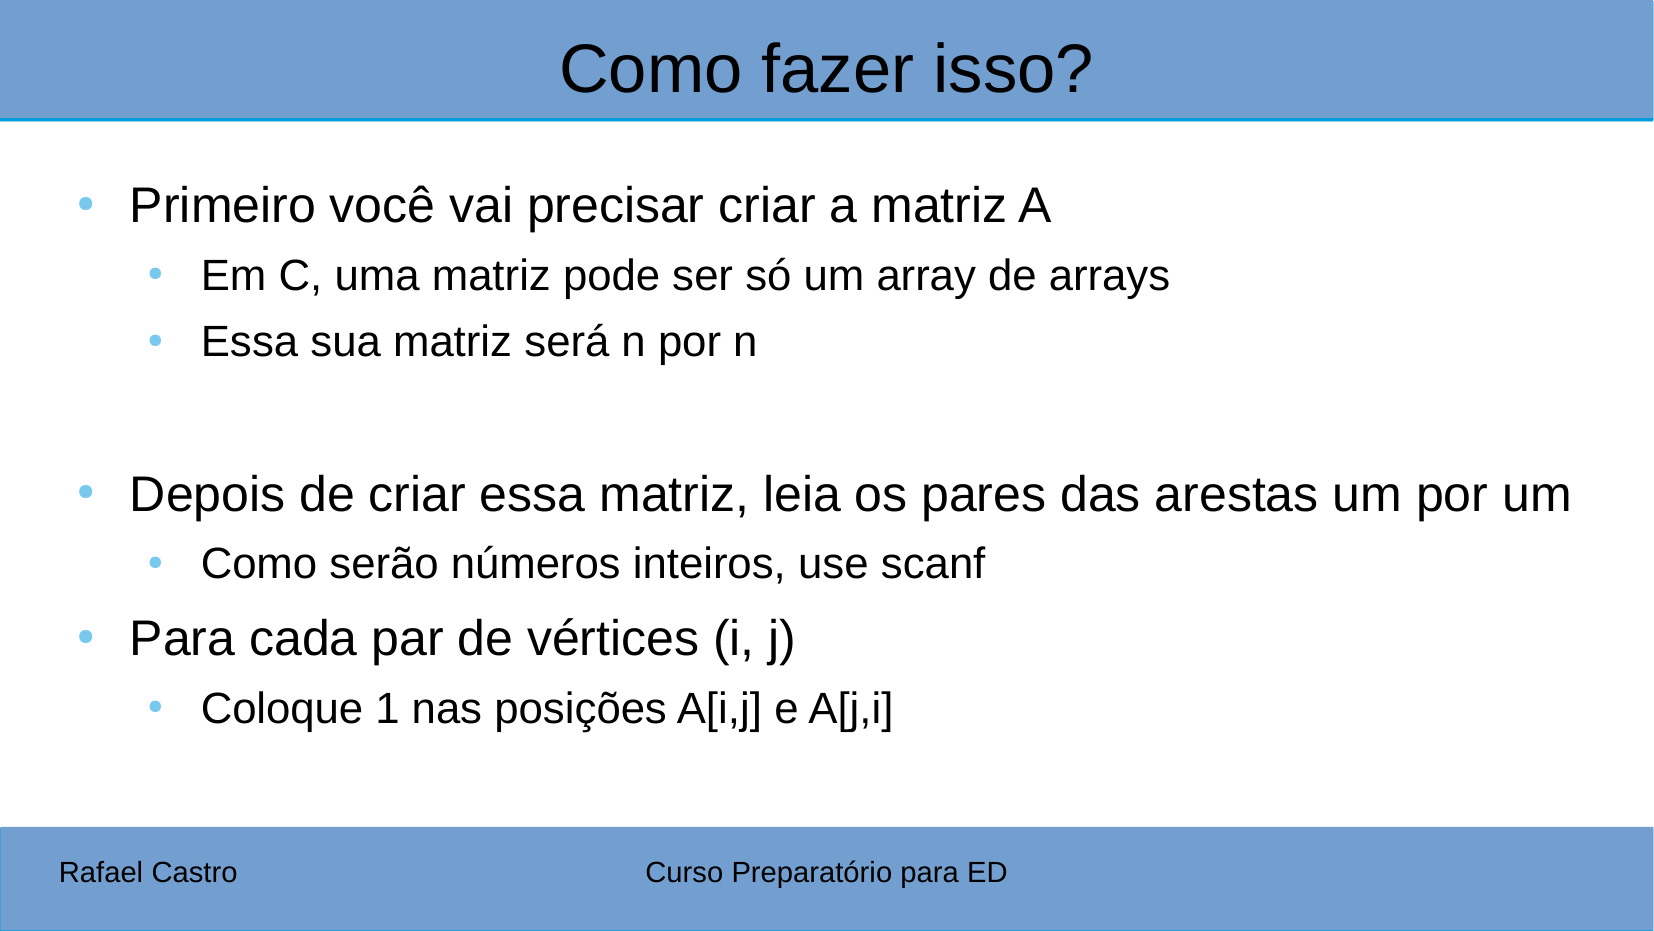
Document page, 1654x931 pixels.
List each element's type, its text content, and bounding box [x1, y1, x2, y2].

list Primeiro você vai precisar criar a matriz A Em C, uma matriz pode ser só um array de arrays Essa sua matriz será n por n Depois de criar essa matriz, leia os pares das arestas um por um Como serão números inteiros, use scanf Para cada par de vértices (i, j) Coloque 1 nas posições A[i,j] e A[j,i] [59, 177, 1595, 768]
title Como fazer isso? [59, 29, 1595, 108]
